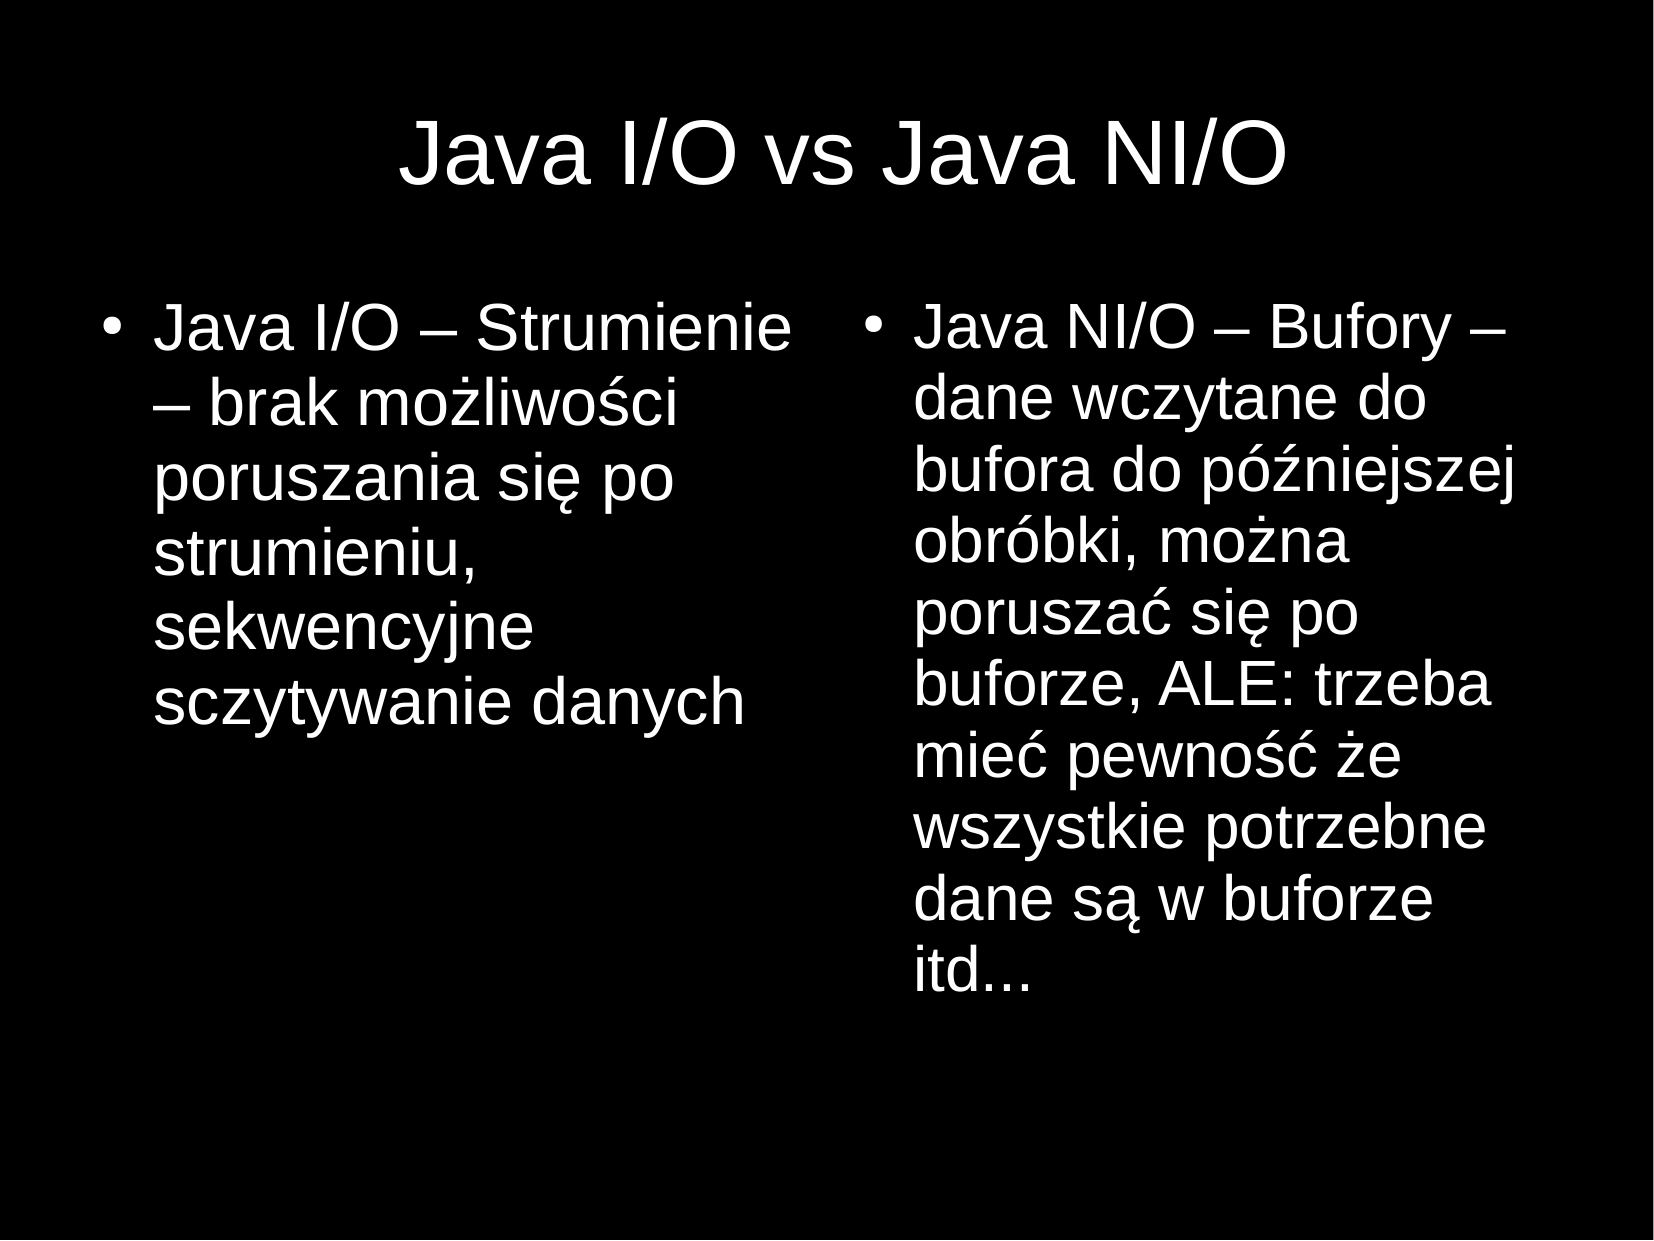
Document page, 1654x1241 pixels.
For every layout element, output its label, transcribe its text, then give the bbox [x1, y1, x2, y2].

list Java I/O – Strumienie – brak możliwości poruszania się po strumieniu, sekwencyjne sczytywanie danych [82, 290, 809, 1010]
list Java NI/O – Bufory – dane wczytane do bufora do późniejszej obróbki, można poruszać się po buforze, ALE: trzeba mieć pewność że wszystkie potrzebne dane są w buforze itd... [845, 290, 1572, 1010]
title Java I/O vs Java NI/O [82, 49, 1571, 257]
